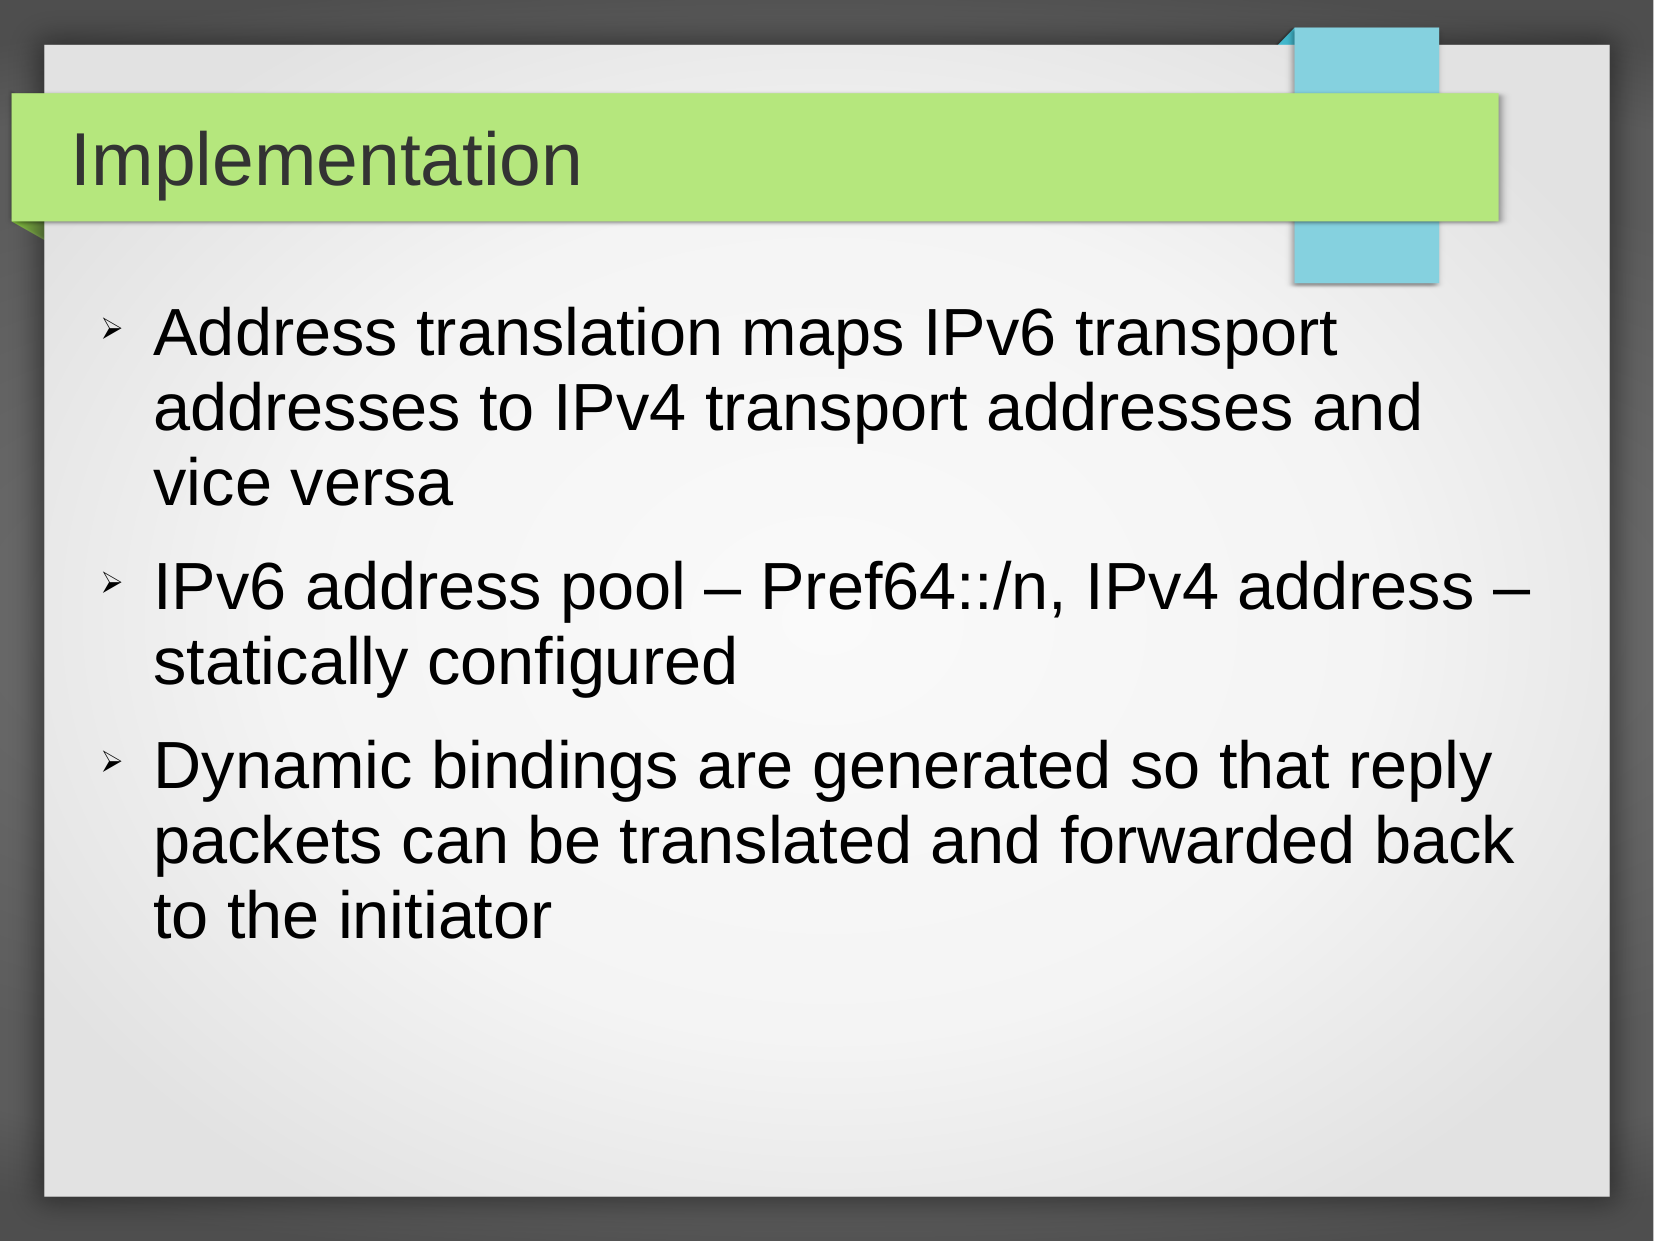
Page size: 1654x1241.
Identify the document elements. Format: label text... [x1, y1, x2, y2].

list Address translation maps IPv6 transport addresses to IPv4 transport addresses and vice versa IPv6 address pool – Pref64::/n, IPv4 address – statically configured Dynamic bindings are generated so that reply packets can be translated and forwarded back to the initiator [82, 295, 1538, 1123]
title Implementation [70, 106, 1229, 213]
picture [0, 0, 1654, 1241]
